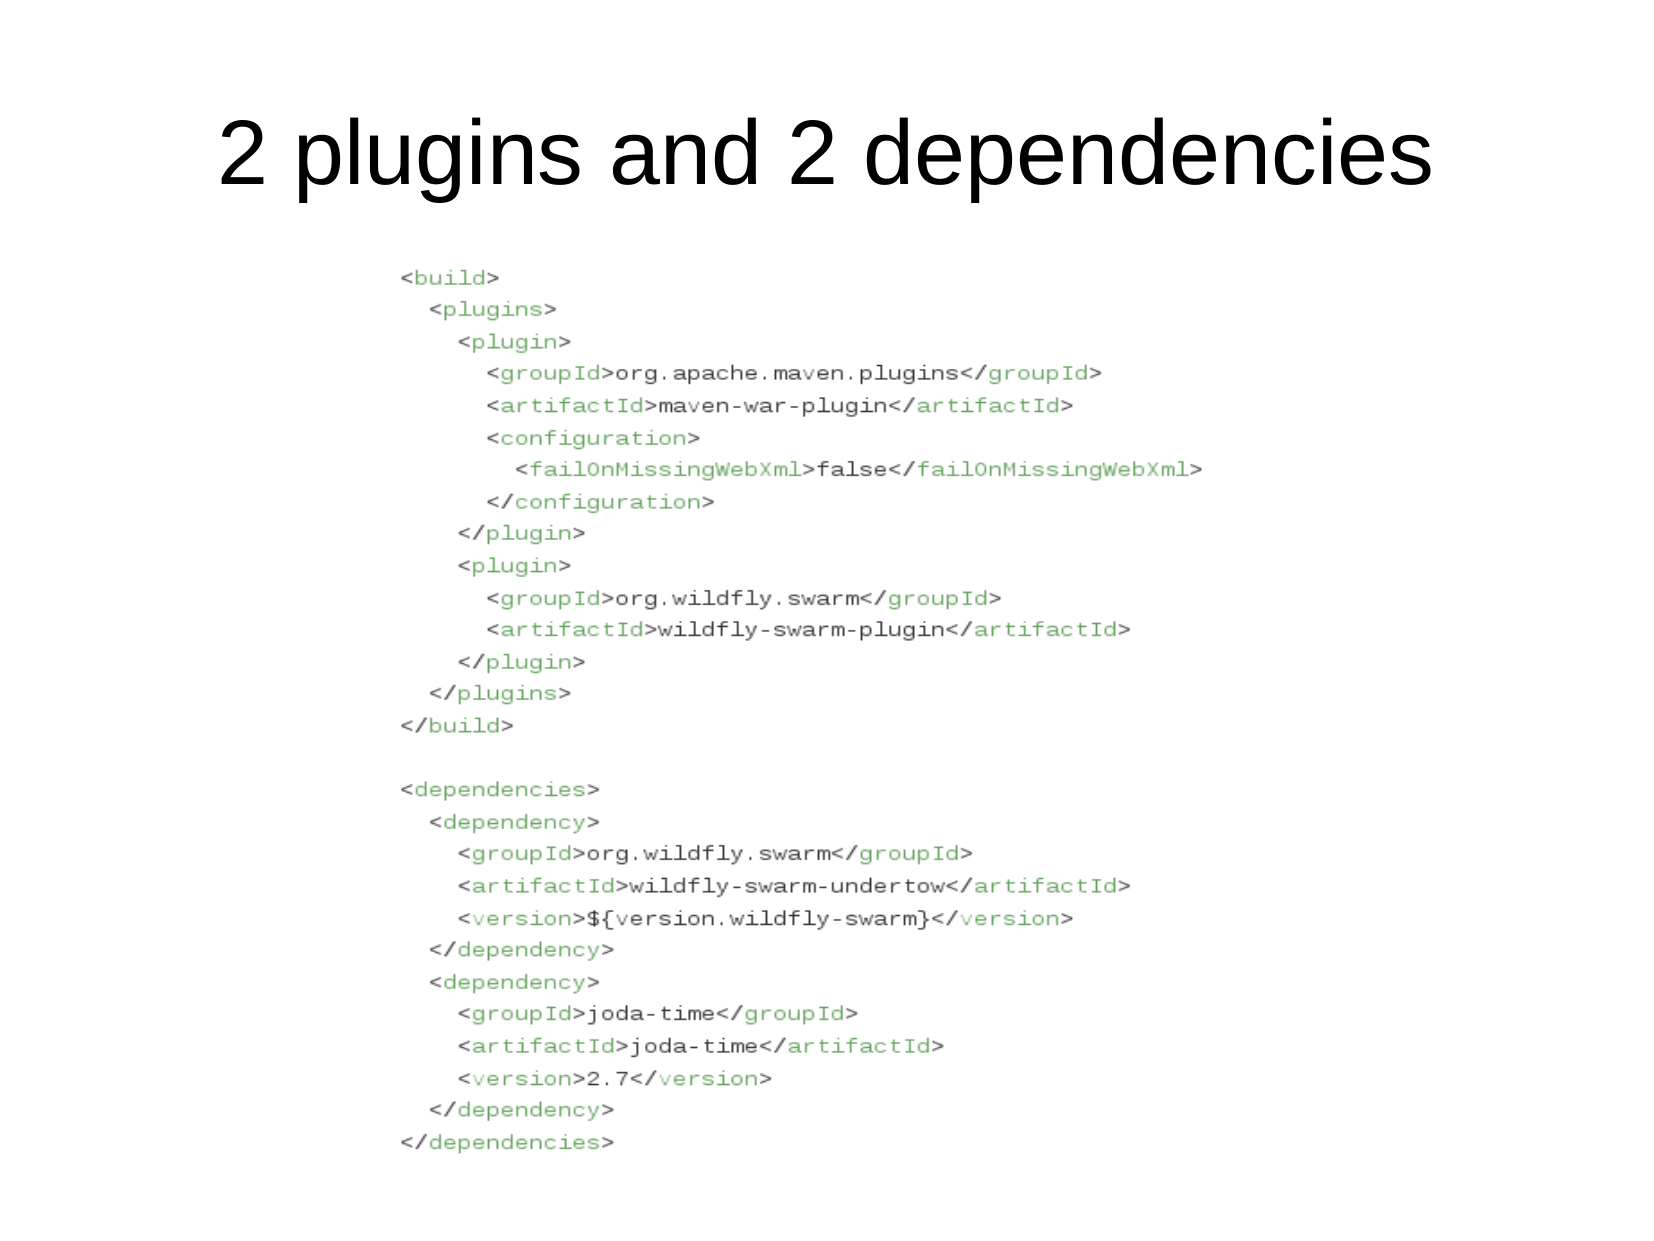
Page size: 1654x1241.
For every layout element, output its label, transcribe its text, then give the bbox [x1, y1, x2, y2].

picture [375, 239, 1261, 1171]
title 2 plugins and 2 dependencies [82, 49, 1571, 257]
